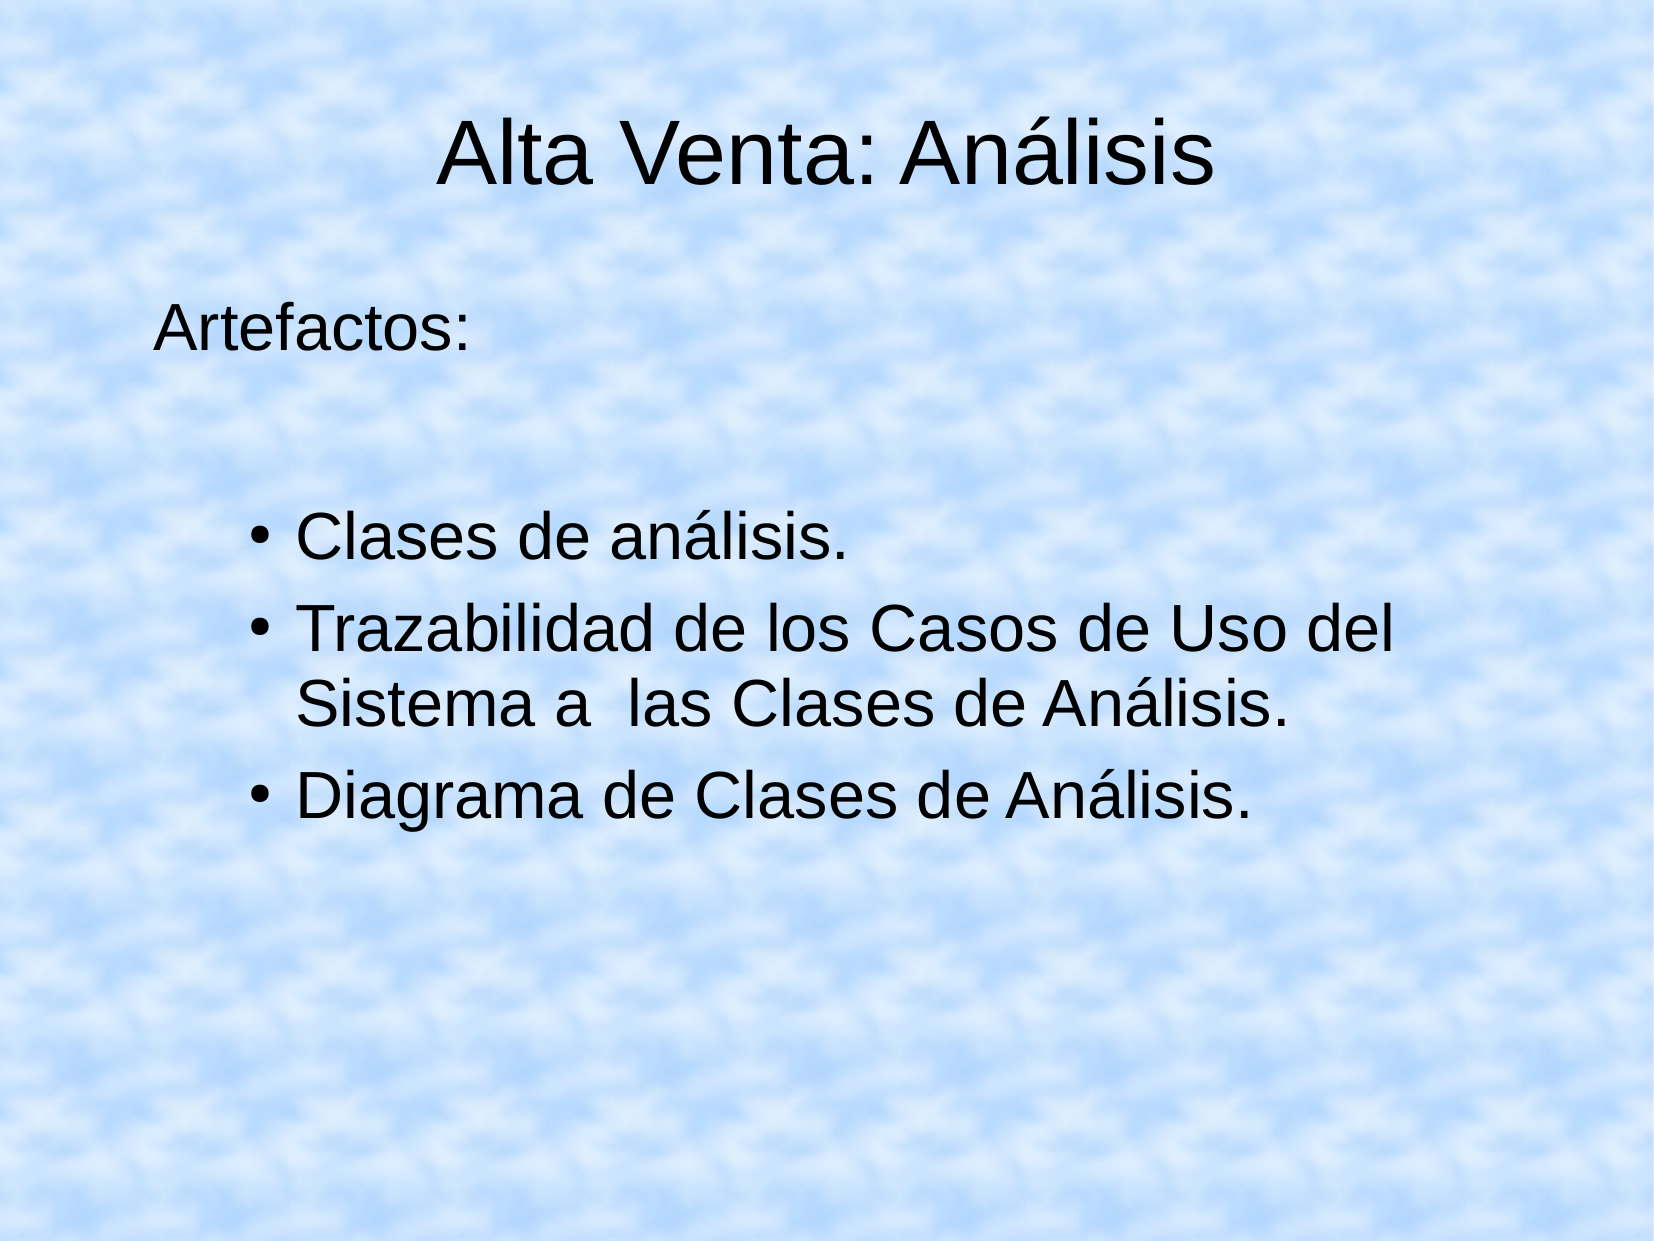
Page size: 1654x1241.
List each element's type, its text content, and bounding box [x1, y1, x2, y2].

list Artefactos: Clases de análisis. Trazabilidad de los Casos de Uso del Sistema a las Clases de Análisis. Diagrama de Clases de Análisis. [82, 290, 1571, 1010]
picture [0, 0, 1654, 1241]
title Alta Venta: Análisis [82, 49, 1571, 257]
